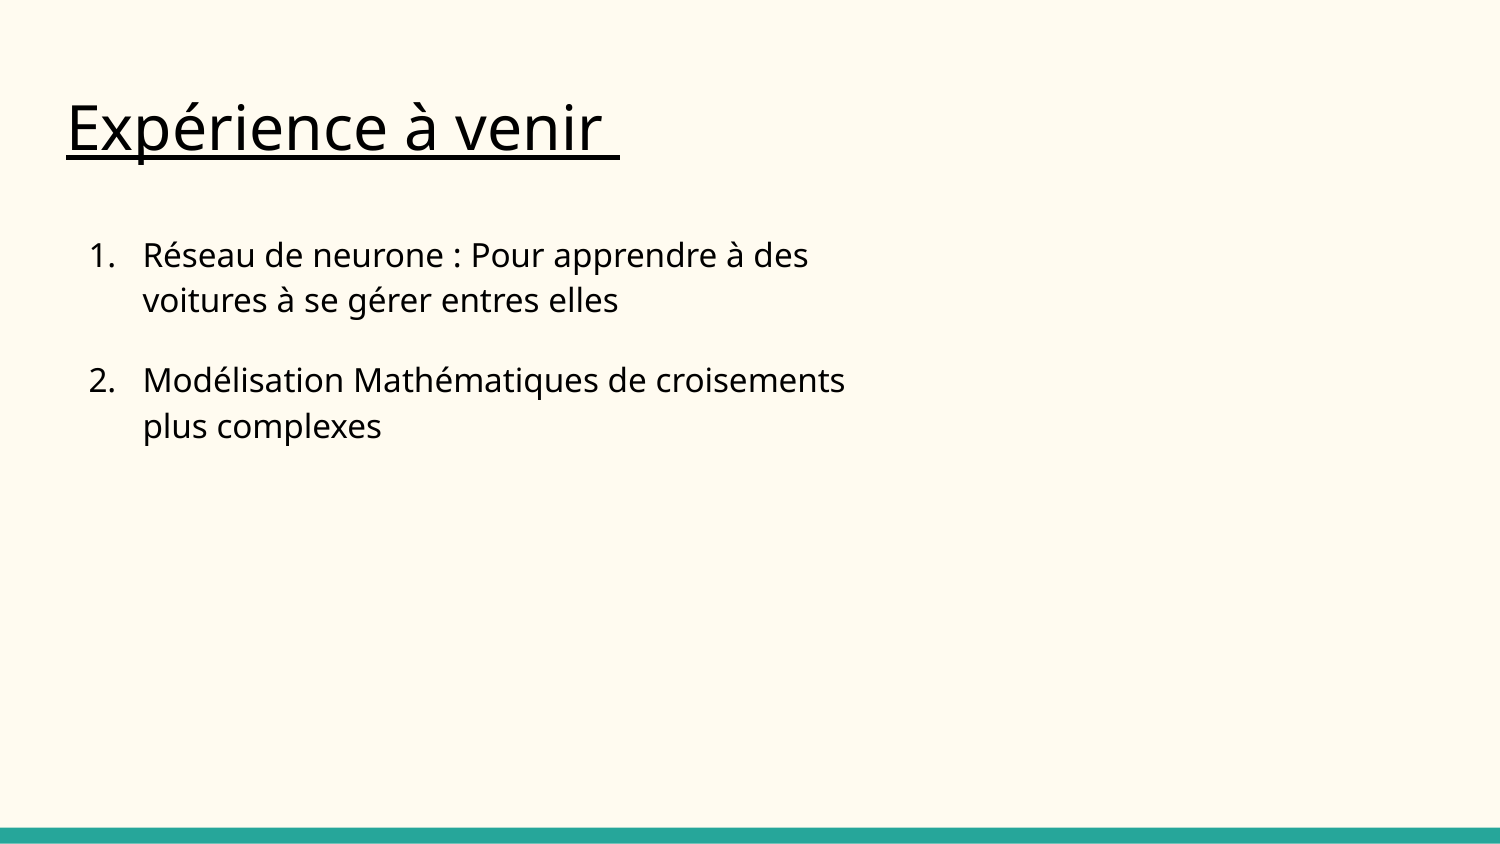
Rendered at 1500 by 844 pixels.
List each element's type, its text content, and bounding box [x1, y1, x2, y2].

list Réseau de neurone : Pour apprendre à des voitures à se gérer entres elles Modélisation Mathématiques de croisements plus complexes [52, 212, 934, 662]
title Expérience à venir [51, 72, 1449, 174]
